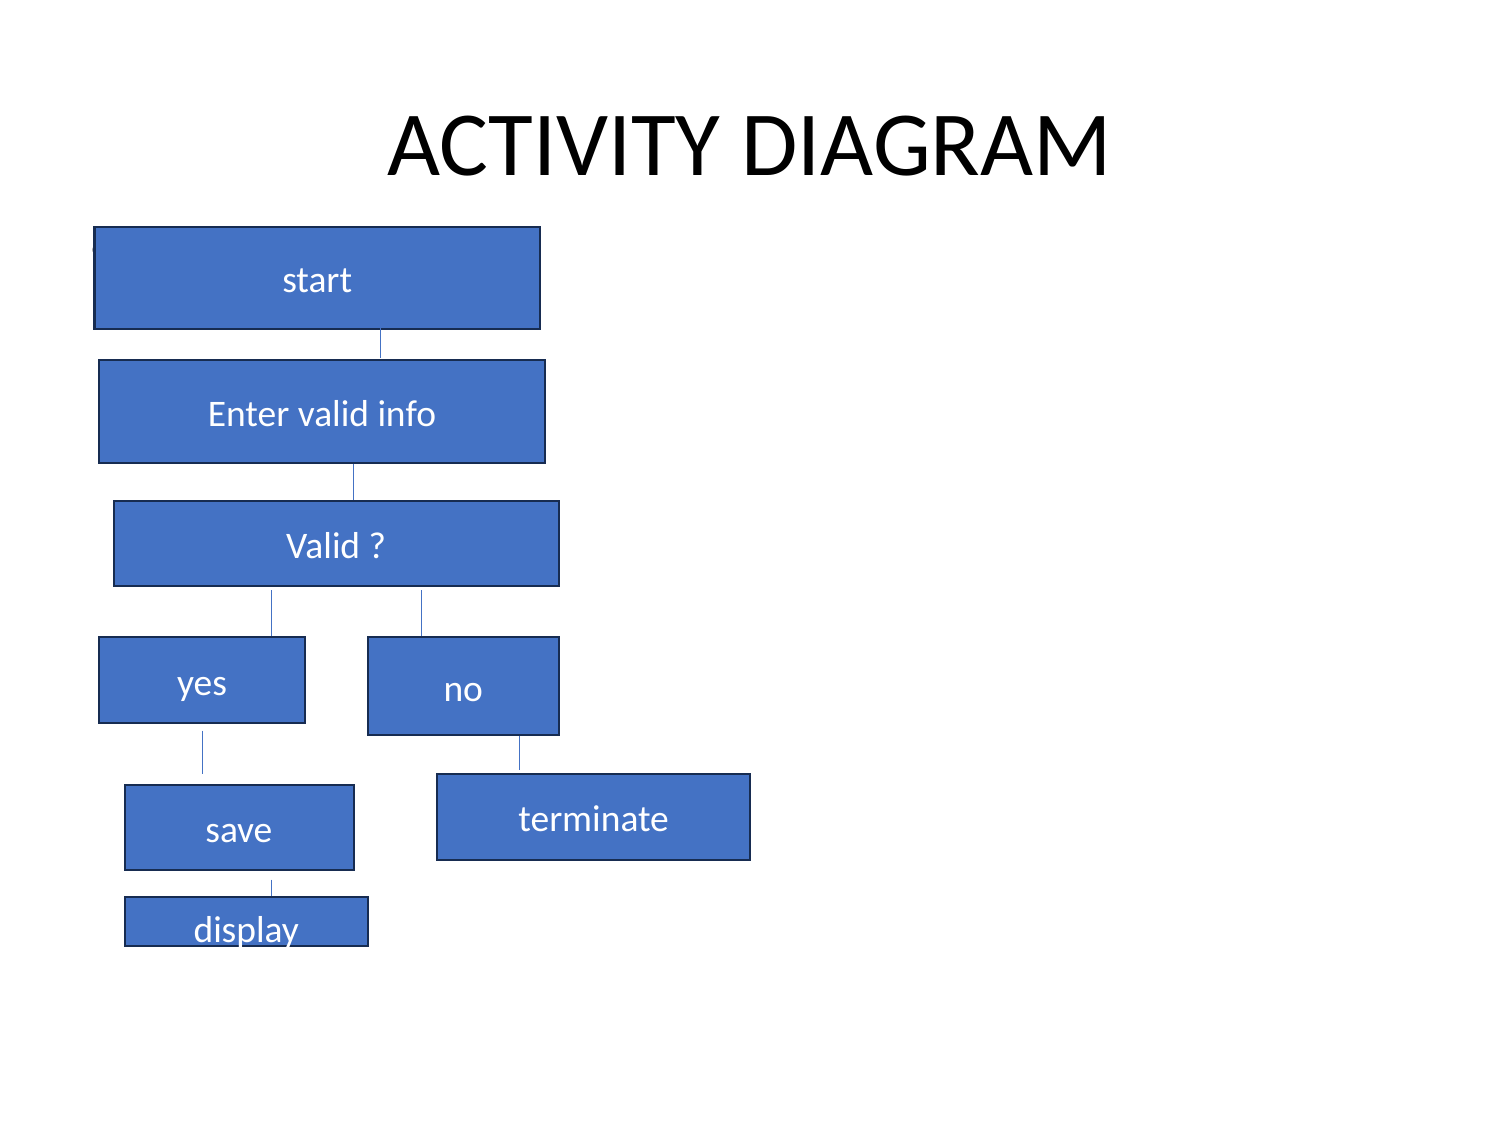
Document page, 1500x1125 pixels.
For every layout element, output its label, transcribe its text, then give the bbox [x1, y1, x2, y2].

text_box start [94, 227, 540, 329]
text_box save [125, 785, 354, 870]
text_box display [125, 897, 368, 946]
text_box no [368, 637, 559, 735]
text_box Enter valid info [99, 360, 545, 463]
text_box Valid ? [114, 501, 559, 586]
text_box yes [99, 637, 305, 723]
title ACTIVITY DIAGRAM [75, 45, 1426, 202]
list k [75, 202, 1426, 1005]
text_box terminate [437, 774, 750, 860]
